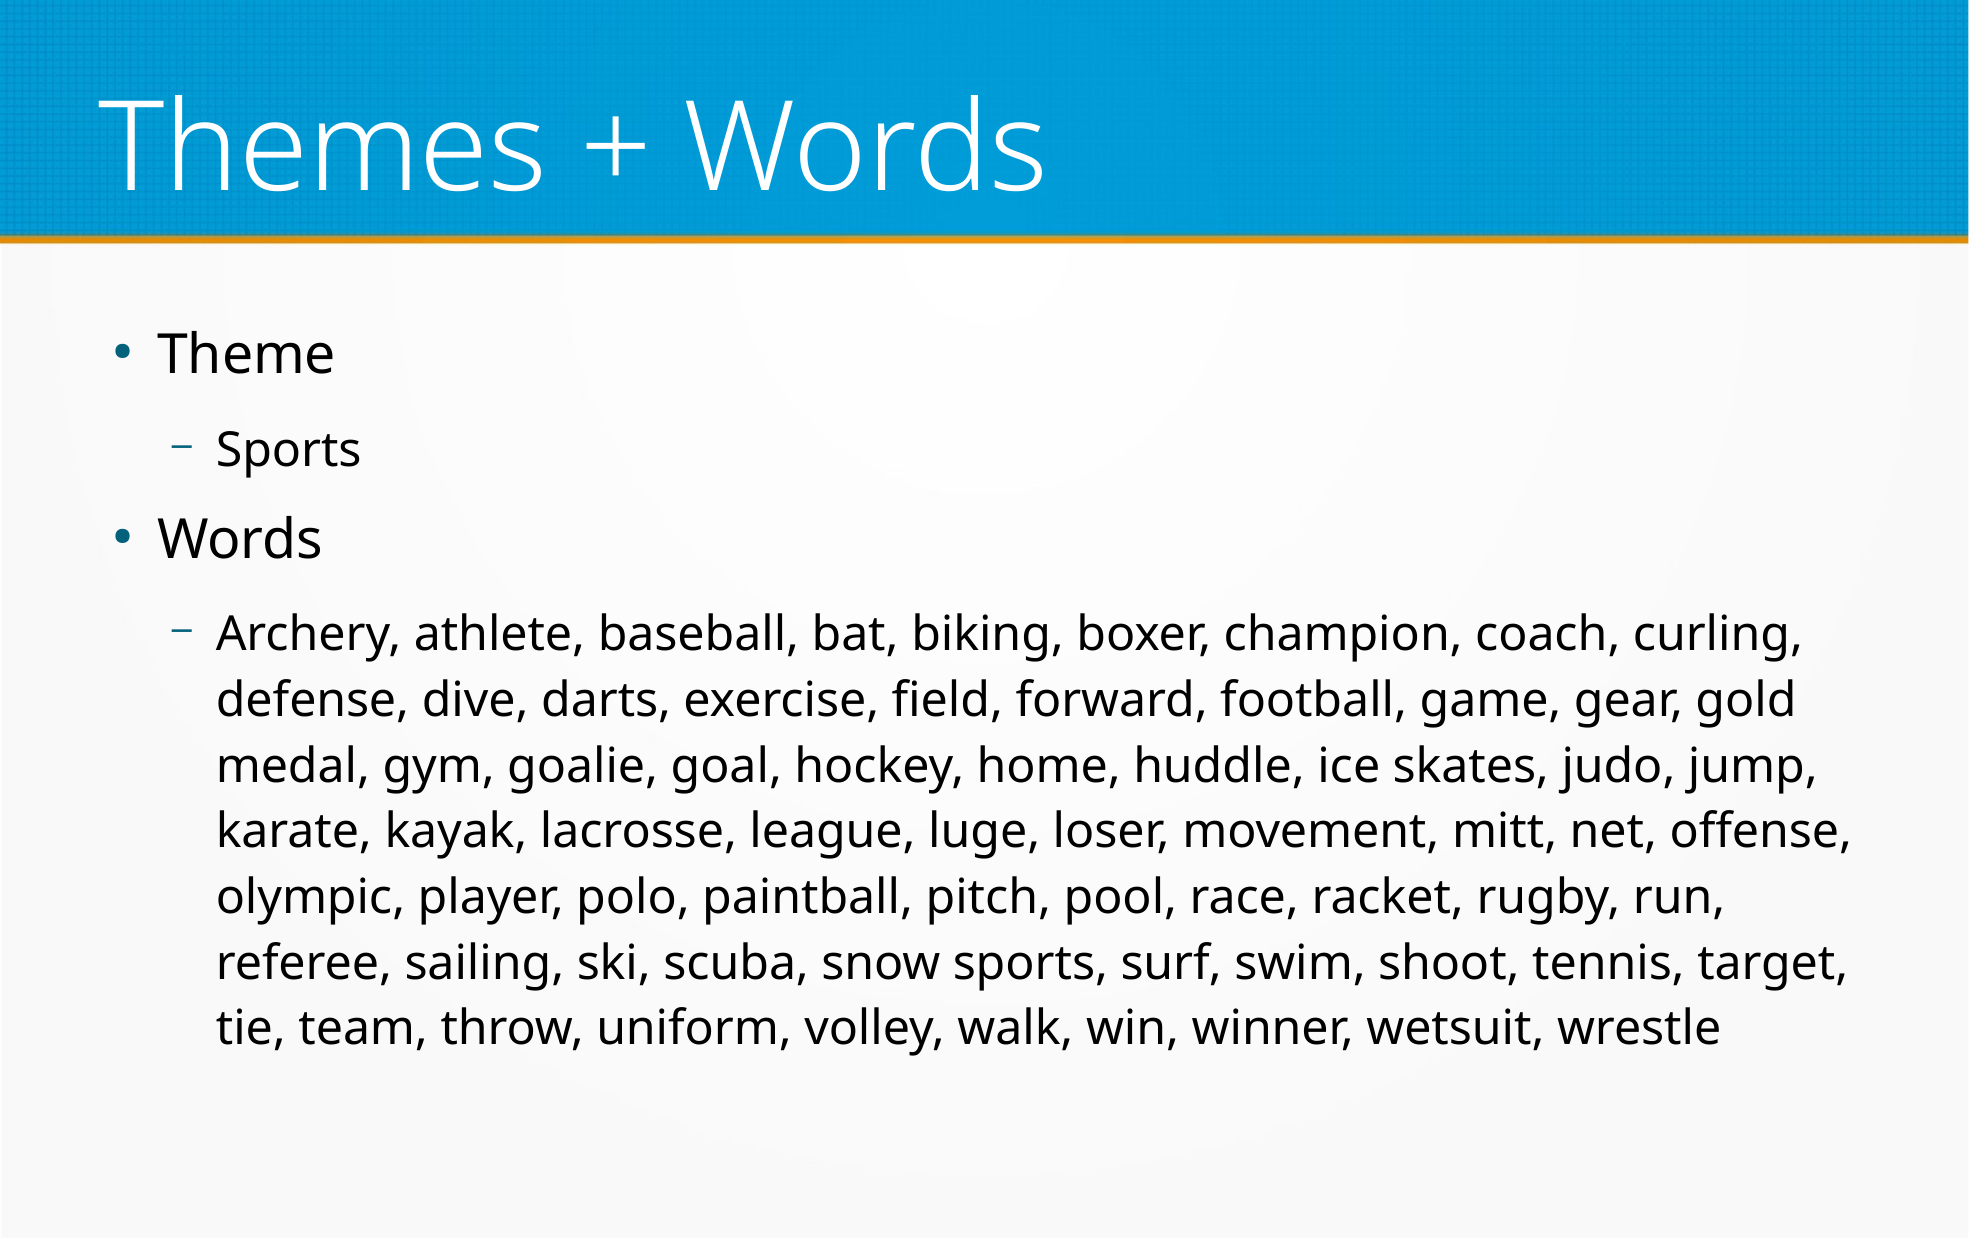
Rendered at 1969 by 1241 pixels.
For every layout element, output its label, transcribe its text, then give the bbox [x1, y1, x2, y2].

picture [0, 233, 1969, 1241]
list Theme Sports Words Archery, athlete, baseball, bat, biking, boxer, champion, coach, curling, defense, dive, darts, exercise, field, forward, football, game, gear, gold medal, gym, goalie, goal, hockey, home, huddle, ice skates, judo, jump, karate, kayak, lacrosse, league, luge, loser, movement, mitt, net, offense, olympic, player, polo, paintball, pitch, pool, race, racket, rugby, run, referee, sailing, ski, scuba, snow sports, surf, swim, shoot, tennis, target, tie, team, throw, uniform, volley, walk, win, winner, wetsuit, wrestle [98, 315, 1861, 1081]
title Themes + Words [98, 19, 1870, 227]
